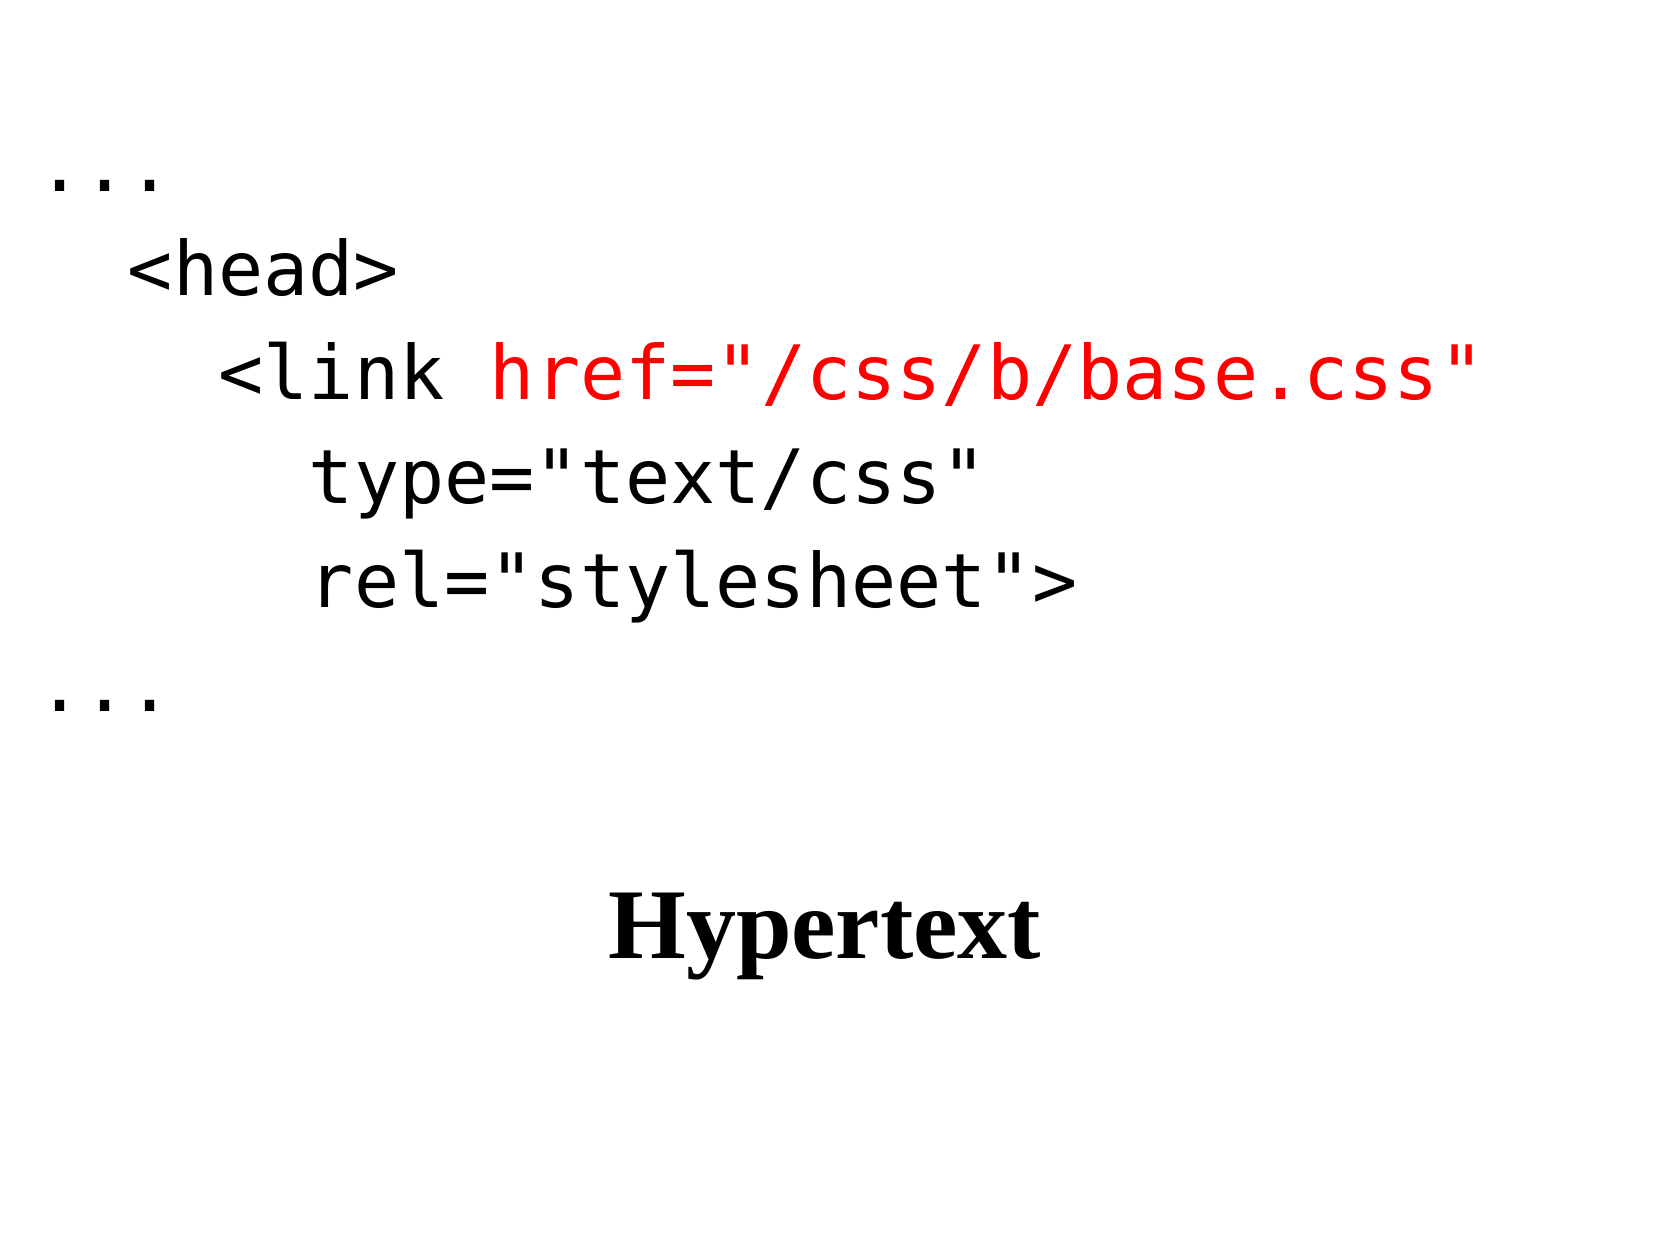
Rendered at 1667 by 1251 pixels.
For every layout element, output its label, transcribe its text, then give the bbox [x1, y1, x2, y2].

text_box ... <head> <link href="/css/b/base.css" type="text/css" rel="stylesheet"> ... [37, 55, 1613, 862]
text_box Hypertext [37, 862, 1613, 1126]
